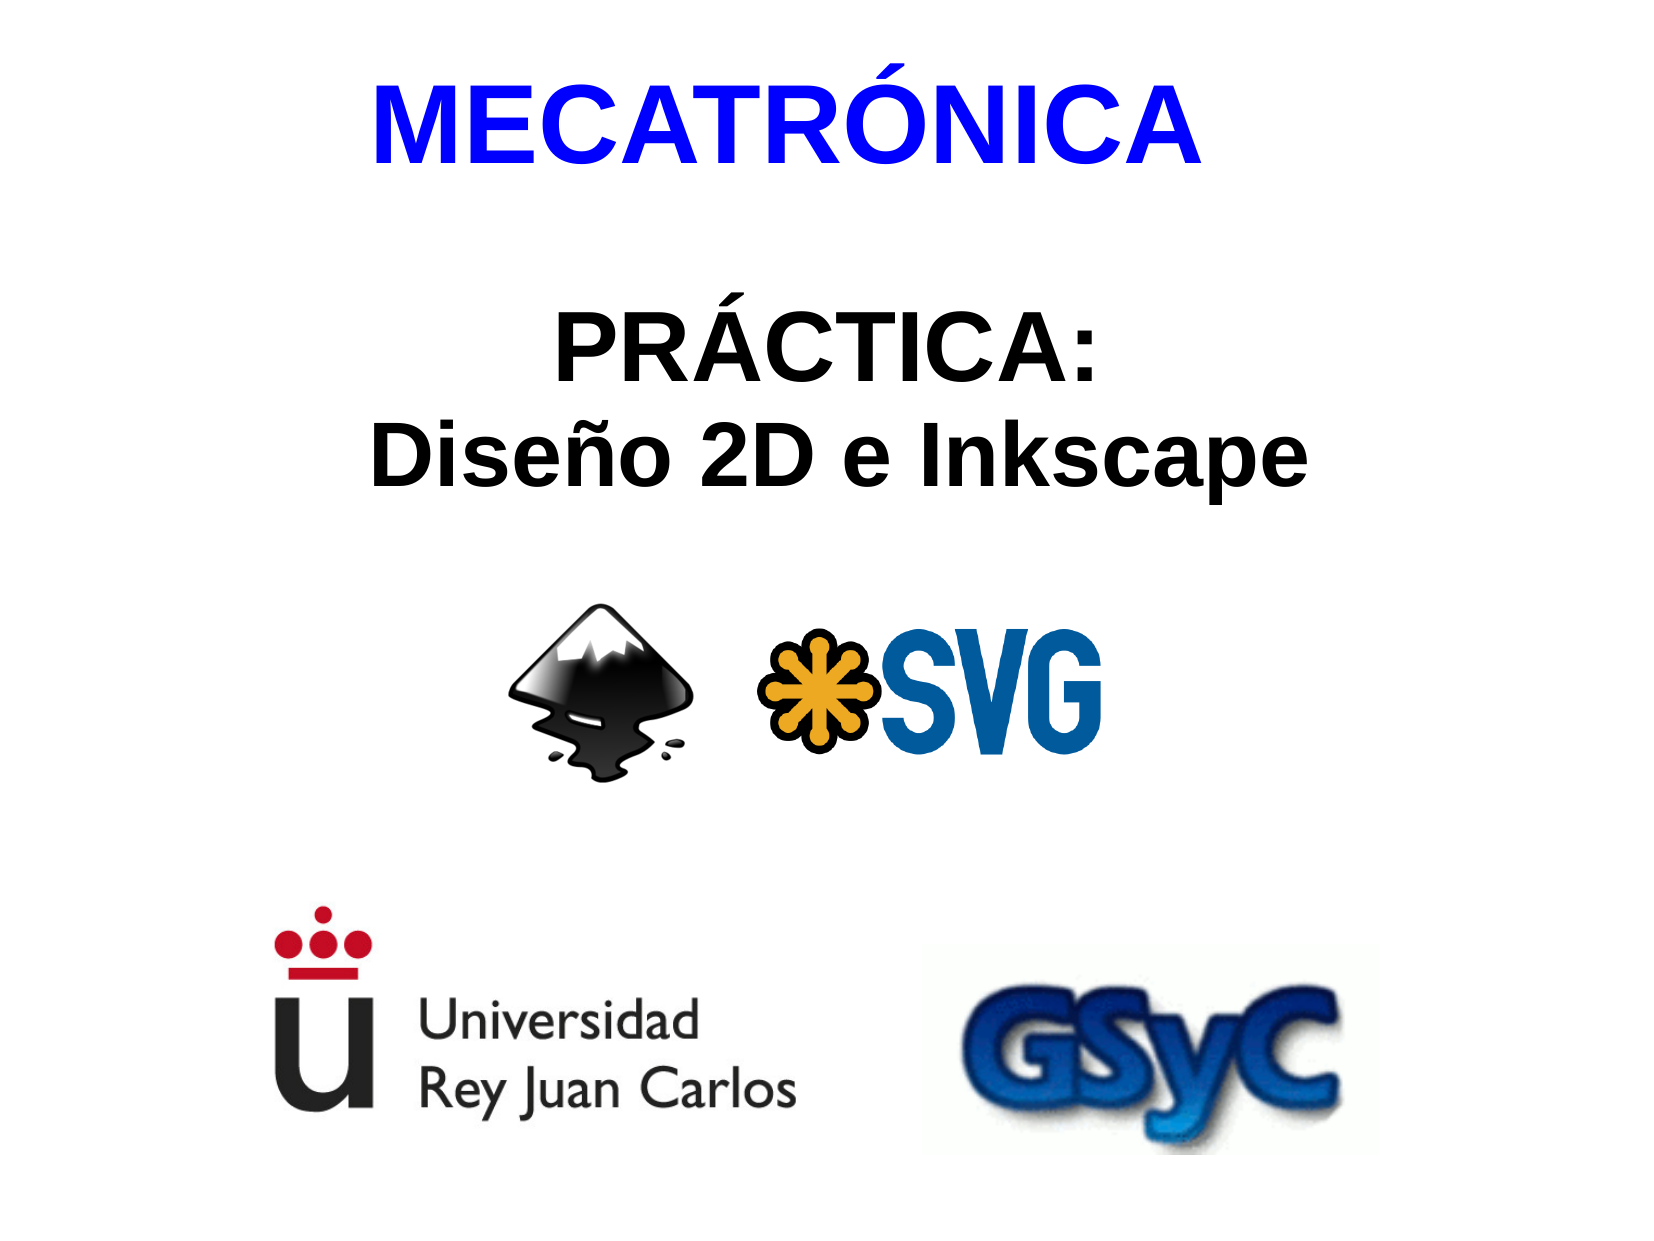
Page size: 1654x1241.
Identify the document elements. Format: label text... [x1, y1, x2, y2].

picture [240, 884, 824, 1141]
title MECATRÓNICA [45, 39, 1531, 211]
picture [749, 614, 1111, 760]
picture [497, 589, 705, 796]
picture [922, 944, 1379, 1156]
title PRÁCTICA: Diseño 2D e Inkscape [165, 240, 1516, 557]
